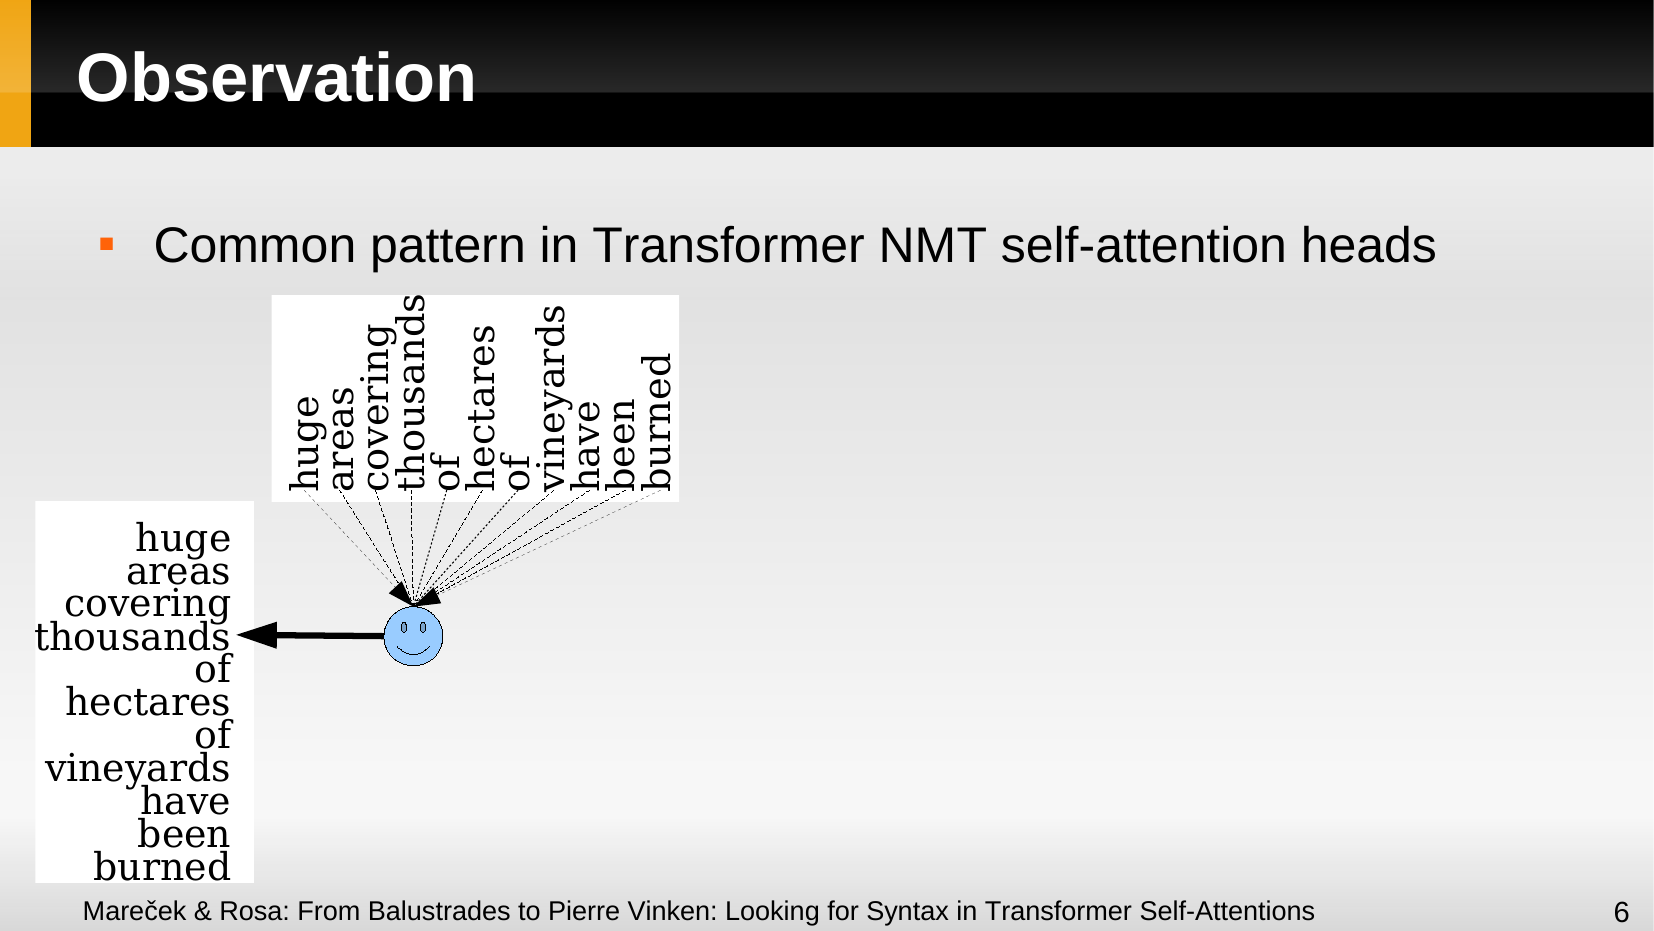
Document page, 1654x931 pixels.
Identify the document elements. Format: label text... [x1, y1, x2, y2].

title Observation [76, 0, 1625, 156]
text_box [384, 606, 443, 666]
picture [0, 0, 1654, 931]
list Common pattern in Transformer NMT self-attention heads [82, 217, 1595, 832]
